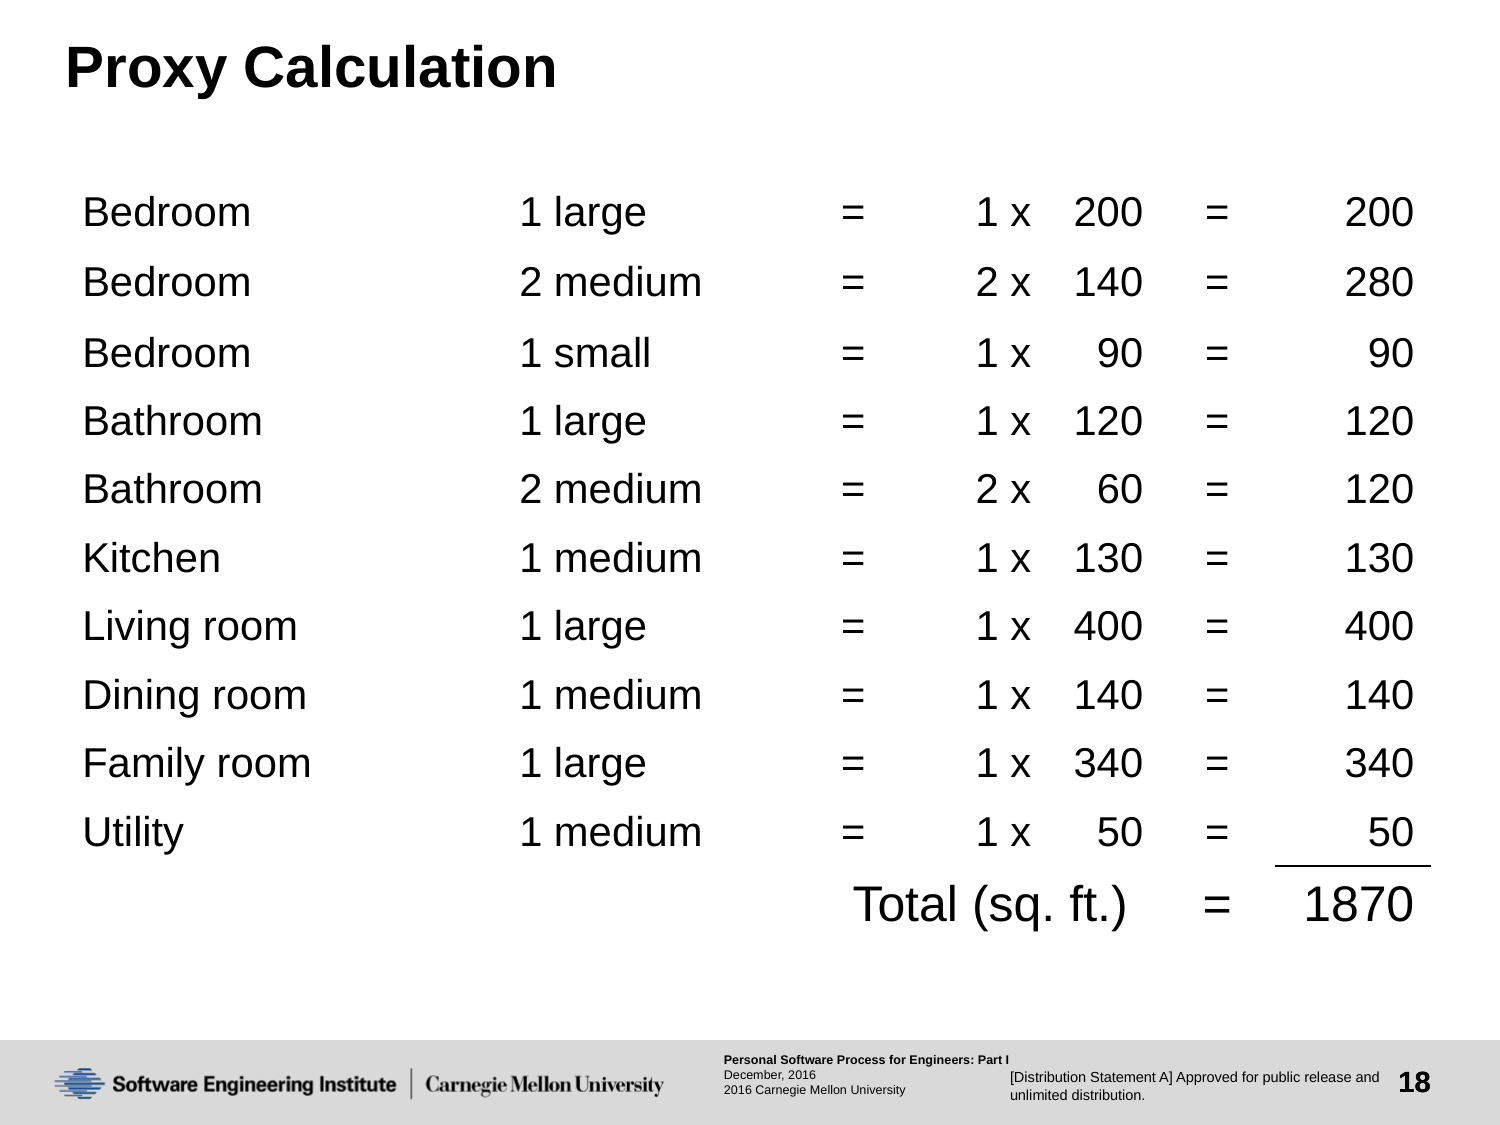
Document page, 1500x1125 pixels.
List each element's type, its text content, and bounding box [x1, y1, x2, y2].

table_cell 120 [1275, 387, 1431, 455]
table_cell = [821, 455, 886, 524]
table_header 1 x [886, 177, 1048, 246]
table_cell = [1160, 866, 1275, 941]
table_cell = [821, 798, 886, 866]
table_cell = [1160, 729, 1275, 798]
table_cell 2 x [886, 246, 1048, 318]
table_cell 60 [1048, 455, 1160, 524]
table_cell 90 [1275, 318, 1431, 387]
table_cell Family room [66, 729, 503, 798]
table_cell = [1160, 661, 1275, 729]
table_cell = [1160, 455, 1275, 524]
table_cell 140 [1048, 661, 1160, 729]
table_cell 120 [1275, 455, 1431, 524]
table_cell Utility [66, 798, 503, 866]
table_cell 340 [1048, 729, 1160, 798]
table_cell 130 [1048, 524, 1160, 592]
table_cell Bathroom [66, 387, 503, 455]
table_cell = [1160, 798, 1275, 866]
table_cell 2 medium [503, 246, 821, 318]
table_cell = [1160, 246, 1275, 318]
table_cell 1 x [886, 524, 1048, 592]
table_cell Kitchen [66, 524, 503, 592]
table_cell Bedroom [66, 246, 503, 318]
table_cell 50 [1275, 798, 1431, 865]
table_cell 400 [1275, 592, 1431, 661]
table_cell 1 x [886, 729, 1048, 798]
table_cell 2 x [886, 455, 1048, 524]
table_cell 1 x [886, 592, 1048, 661]
table_cell 140 [1275, 661, 1431, 729]
table_cell 1 small [503, 318, 821, 387]
table_cell Bedroom [66, 318, 503, 387]
table_header Bedroom [66, 177, 503, 246]
table_cell = [821, 246, 886, 318]
table_cell [503, 866, 821, 941]
table_cell 140 [1048, 246, 1160, 318]
table_header = [821, 177, 886, 246]
table_cell 1 x [886, 661, 1048, 729]
table_cell = [821, 524, 886, 592]
table_cell = [821, 661, 886, 729]
table_cell = [821, 592, 886, 661]
table_cell 90 [1048, 318, 1160, 387]
table_cell 1 x [886, 318, 1048, 387]
table_cell 400 [1048, 592, 1160, 661]
table_cell Total (sq. ft.) [821, 866, 1160, 941]
table_cell 1 large [503, 592, 821, 661]
table_cell 50 [1048, 798, 1160, 866]
table_cell 120 [1048, 387, 1160, 455]
table_cell = [1160, 592, 1275, 661]
table_cell Dining room [66, 661, 503, 729]
table_cell = [821, 729, 886, 798]
picture [46, 1061, 673, 1104]
table_cell 1870 [1275, 867, 1431, 941]
table_header 1 large [503, 177, 821, 246]
table_cell = [1160, 387, 1275, 455]
table_cell 130 [1275, 524, 1431, 592]
table_header 200 [1275, 177, 1431, 246]
table_header 200 [1048, 177, 1160, 246]
table_cell [66, 866, 503, 941]
table_cell 1 large [503, 387, 821, 455]
table_cell Bathroom [66, 455, 503, 524]
table_cell 280 [1275, 246, 1431, 318]
table_cell 2 medium [503, 455, 821, 524]
table_cell 1 large [503, 729, 821, 798]
table_cell Living room [66, 592, 503, 661]
table_cell = [1160, 318, 1275, 387]
table_cell 1 medium [503, 798, 821, 866]
table_header = [1160, 177, 1275, 246]
table_cell = [821, 318, 886, 387]
table_cell = [821, 387, 886, 455]
table_cell 1 x [886, 387, 1048, 455]
table_cell 1 medium [503, 661, 821, 729]
table_cell = [1160, 524, 1275, 592]
table_cell 340 [1275, 729, 1431, 798]
table_cell 1 x [886, 798, 1048, 866]
table_cell 1 medium [503, 524, 821, 592]
title Proxy Calculation [65, 37, 1313, 148]
